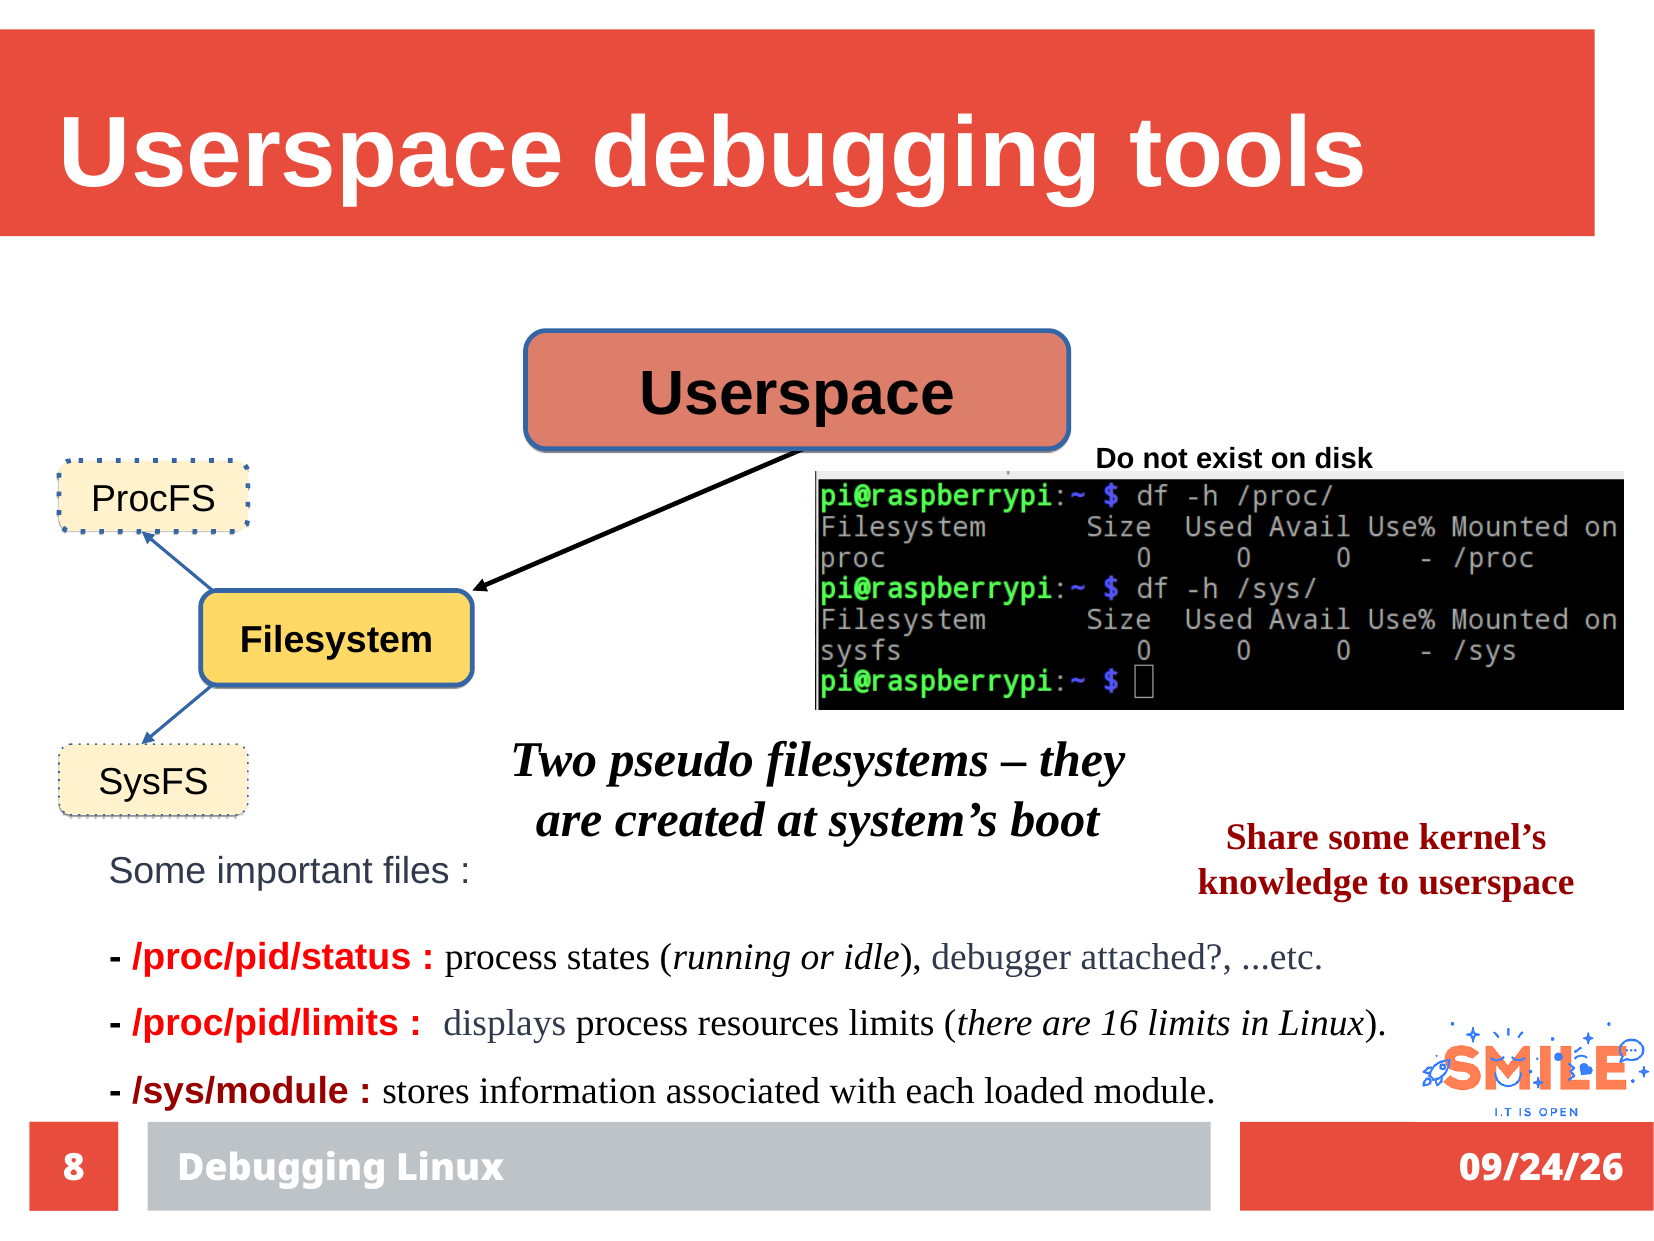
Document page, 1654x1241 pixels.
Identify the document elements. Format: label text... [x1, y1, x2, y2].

text_box Userspace debugging tools [58, 58, 1595, 207]
text_box ProcFS [58, 460, 248, 532]
text_box Userspace debugging tools [847, 142, 870, 176]
text_box - /proc/pid/status : process states (running or idle), debugger attached?, ...etc. [94, 924, 1526, 996]
text_box Filesystem [200, 590, 473, 685]
text_box Two pseudo filesystems – they are created at system’s boot [457, 719, 1178, 822]
text_box Userspace [525, 330, 1069, 449]
picture [815, 471, 1624, 710]
text_box Userspace debugging tools [908, 142, 931, 176]
text_box - /proc/pid/limits : displays process resources limits (there are 16 limits in Linux). [94, 996, 1526, 1062]
text_box Share some kernel’s knowledge to userspace [1178, 797, 1595, 900]
text_box Userspace debugging tools [357, 142, 379, 178]
text_box SysFS [58, 744, 248, 815]
picture [1526, 1019, 1653, 1122]
text_box Some important files : [93, 830, 1475, 926]
text_box Do not exist on disk [1018, 424, 1451, 472]
text_box Userspace debugging tools [1058, 142, 1081, 176]
text_box - /sys/module : stores information associated with each loaded module. [94, 1062, 1526, 1130]
